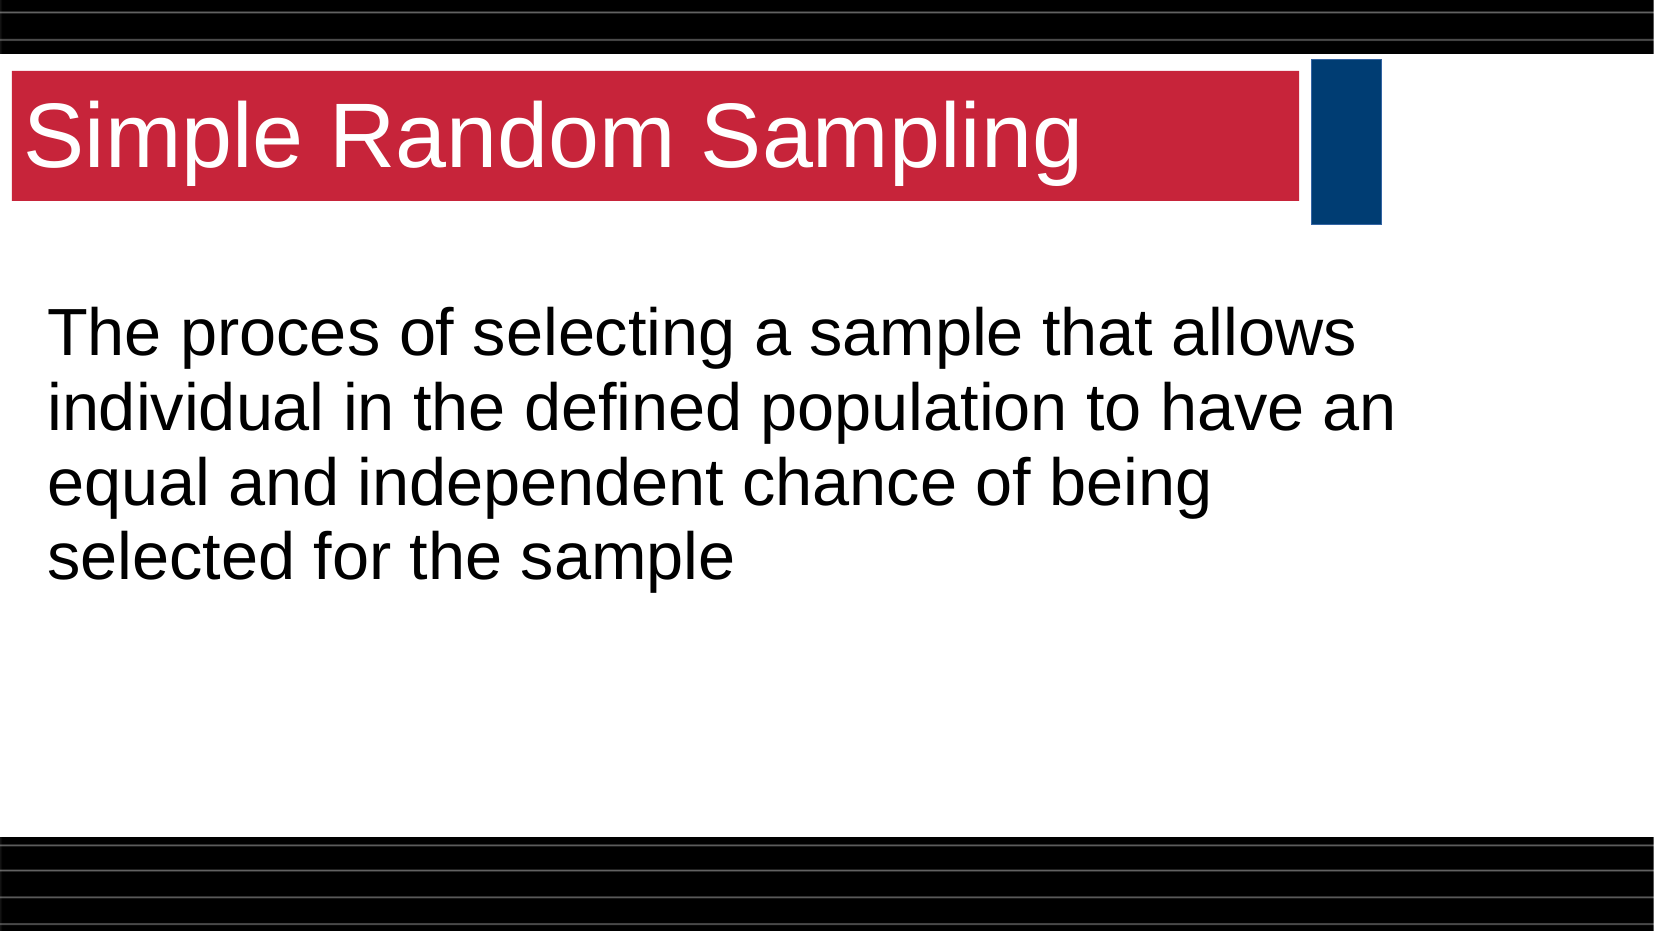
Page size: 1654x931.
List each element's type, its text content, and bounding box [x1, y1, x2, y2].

picture [0, 0, 1654, 54]
picture [0, 837, 1654, 931]
title Simple Random Sampling [11, 70, 1300, 201]
list The proces of selecting a sample that allows individual in the defined population to have an equal and independent chance of being selected for the sample [0, 295, 1453, 863]
text_box [1311, 59, 1382, 225]
